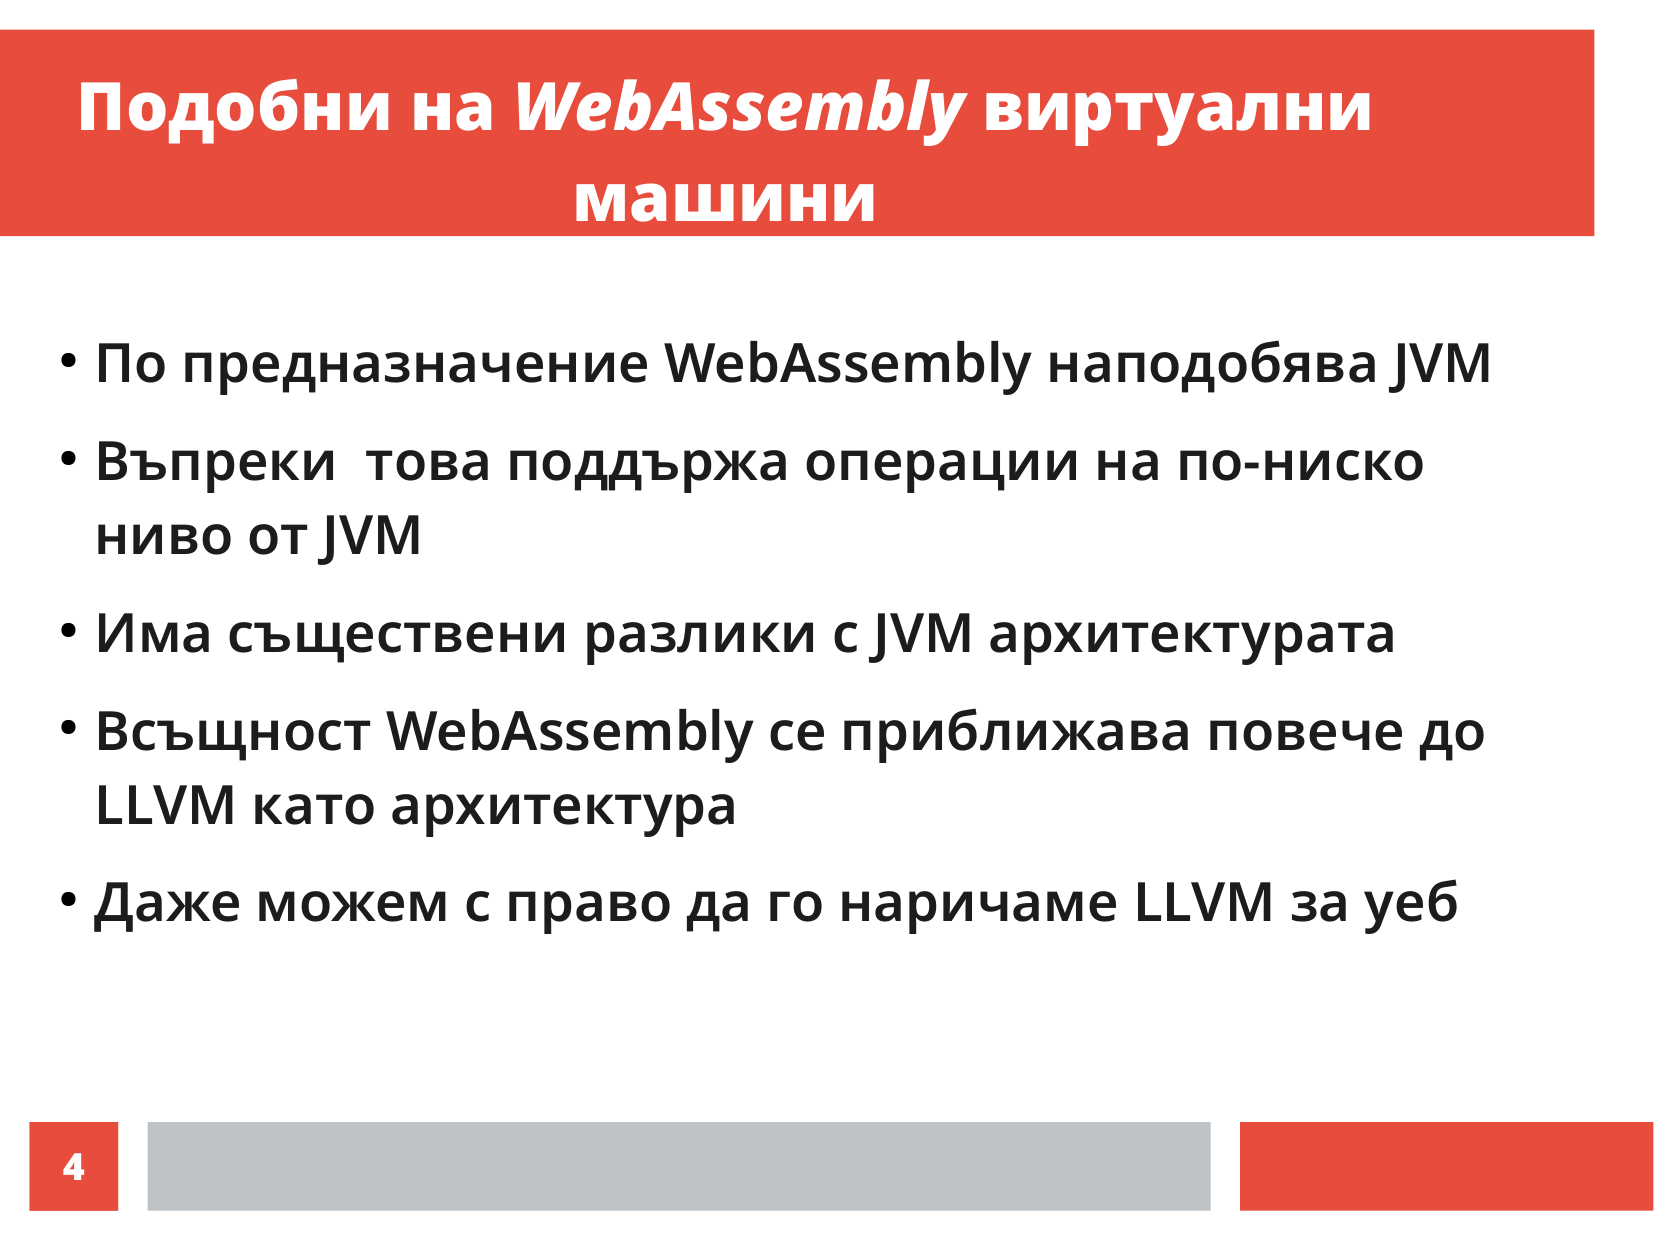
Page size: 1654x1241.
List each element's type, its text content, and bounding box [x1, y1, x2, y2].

list По предназначение WebAssembly наподобява JVM Въпреки това поддържа операции на по-ниско ниво от JVM Има съществени разлики с JVM архитектурата Всъщност WebAssembly се приближава повече до LLVM като архитектура Даже можем с право да го наричаме LLVM за уеб [59, 324, 1565, 1093]
title Подобни на WebAssembly виртуални машини [76, 59, 1613, 207]
